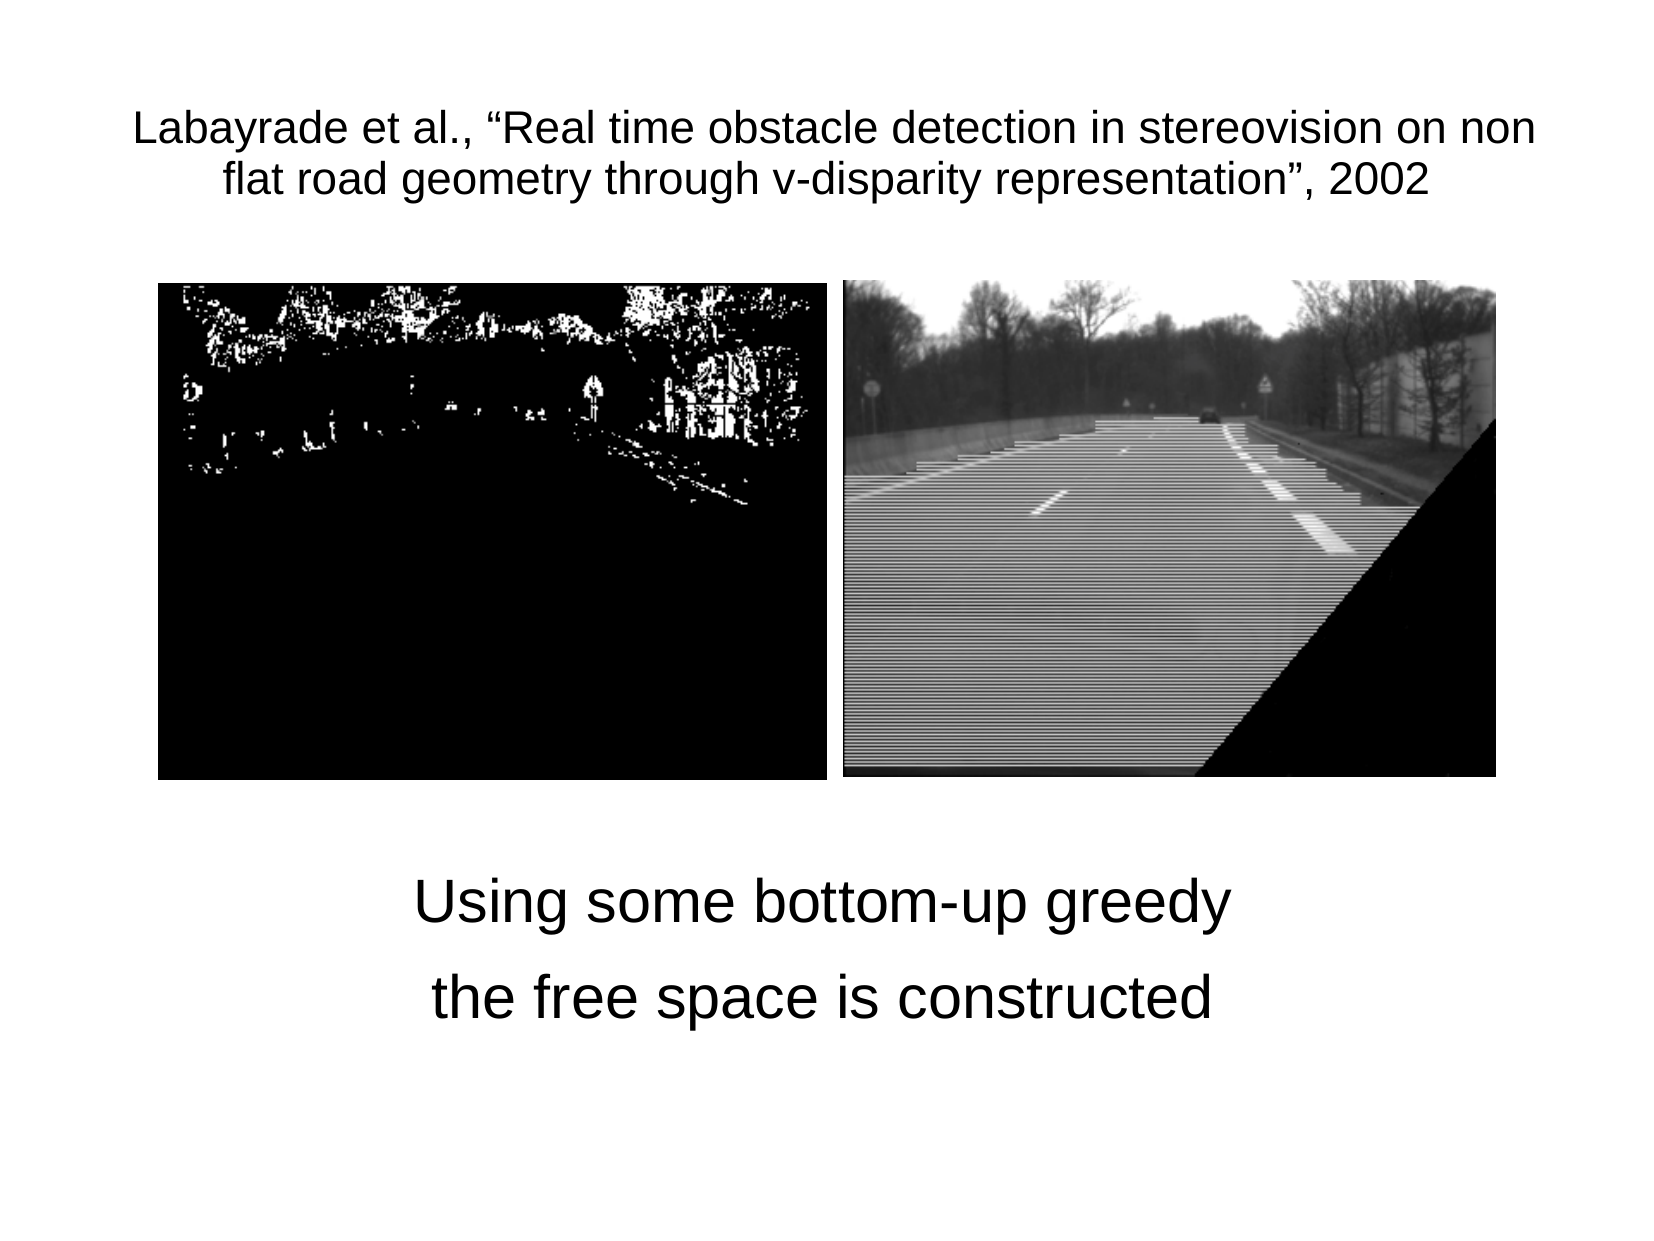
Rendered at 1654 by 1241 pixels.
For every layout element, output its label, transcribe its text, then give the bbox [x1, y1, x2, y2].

picture [843, 280, 1496, 777]
picture [158, 283, 827, 781]
title Labayrade et al., “Real time obstacle detection in stereovision on non flat road geometry through v-disparity representation”, 2002 [82, 49, 1571, 257]
list Using some bottom-up greedy the free space is constructed [63, 867, 1519, 1033]
